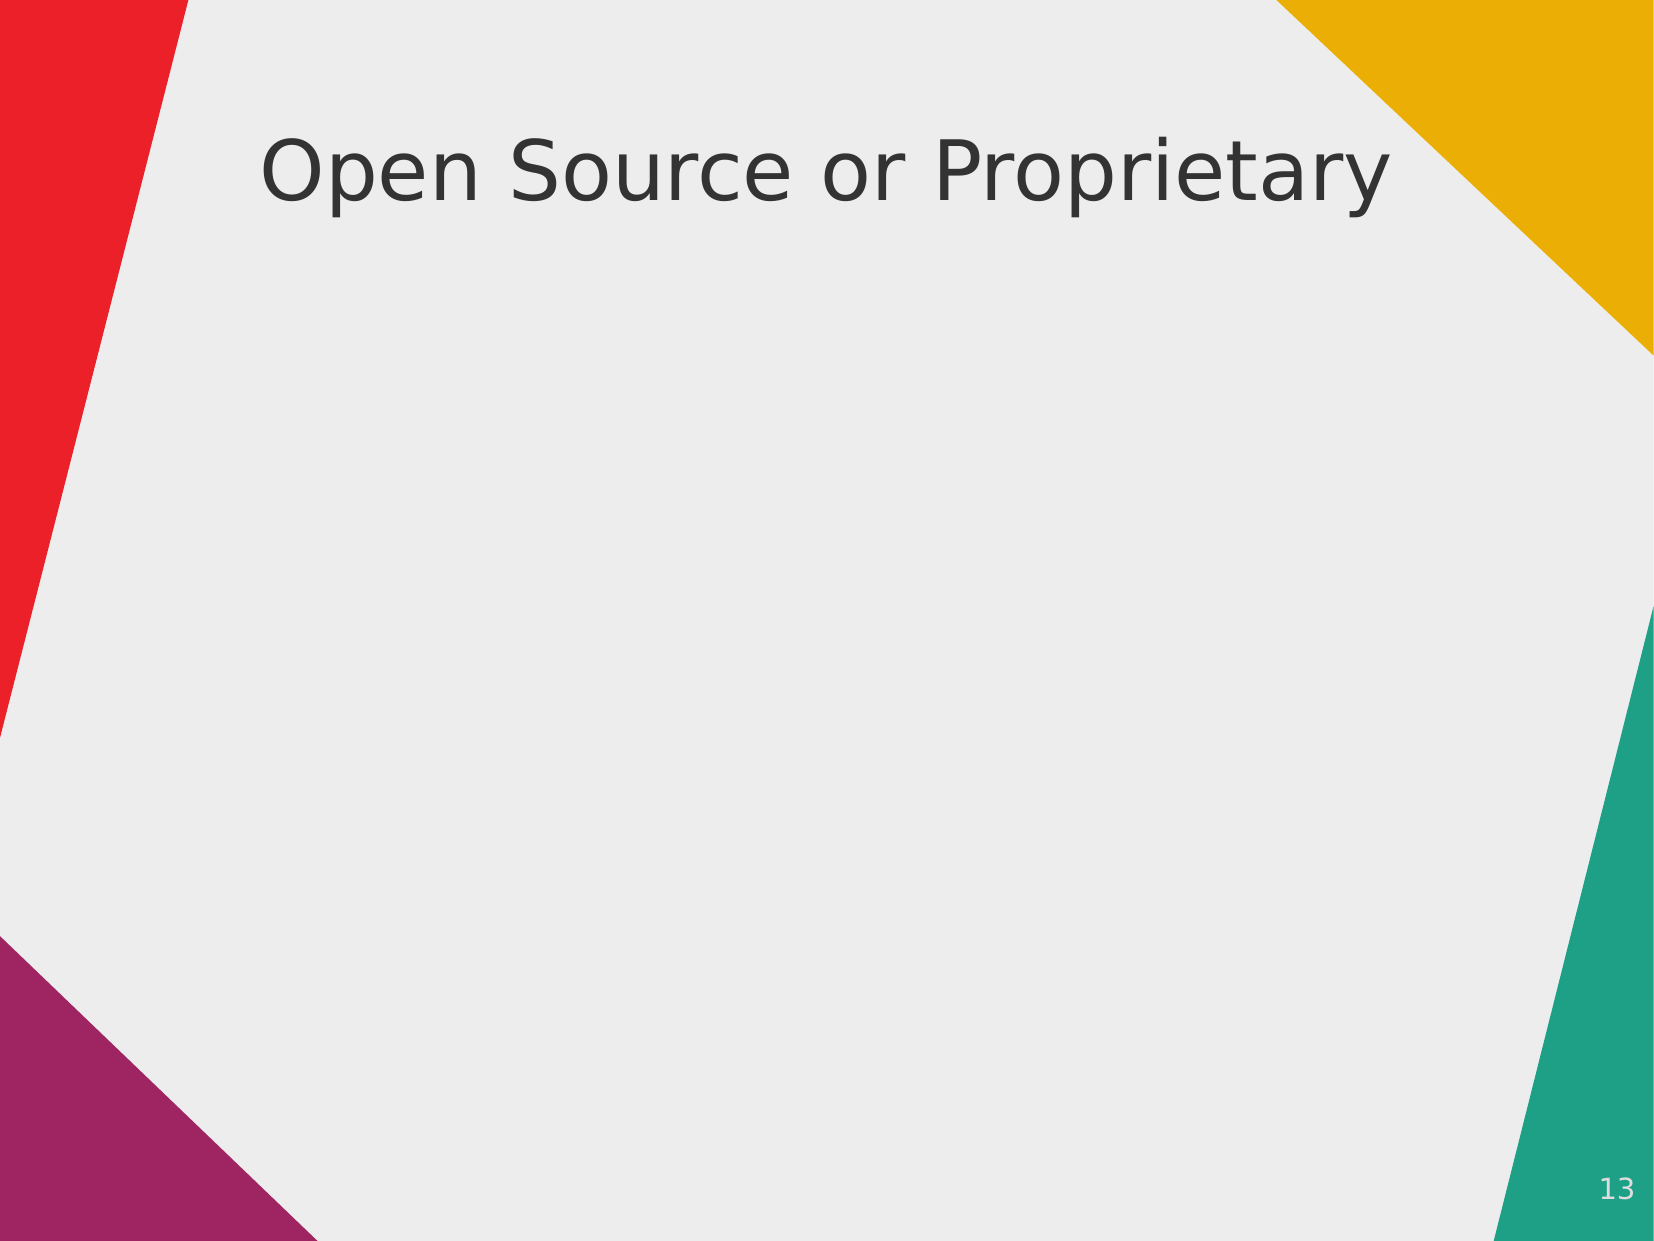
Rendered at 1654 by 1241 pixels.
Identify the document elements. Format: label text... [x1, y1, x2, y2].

title Open Source or Proprietary [114, 73, 1539, 271]
